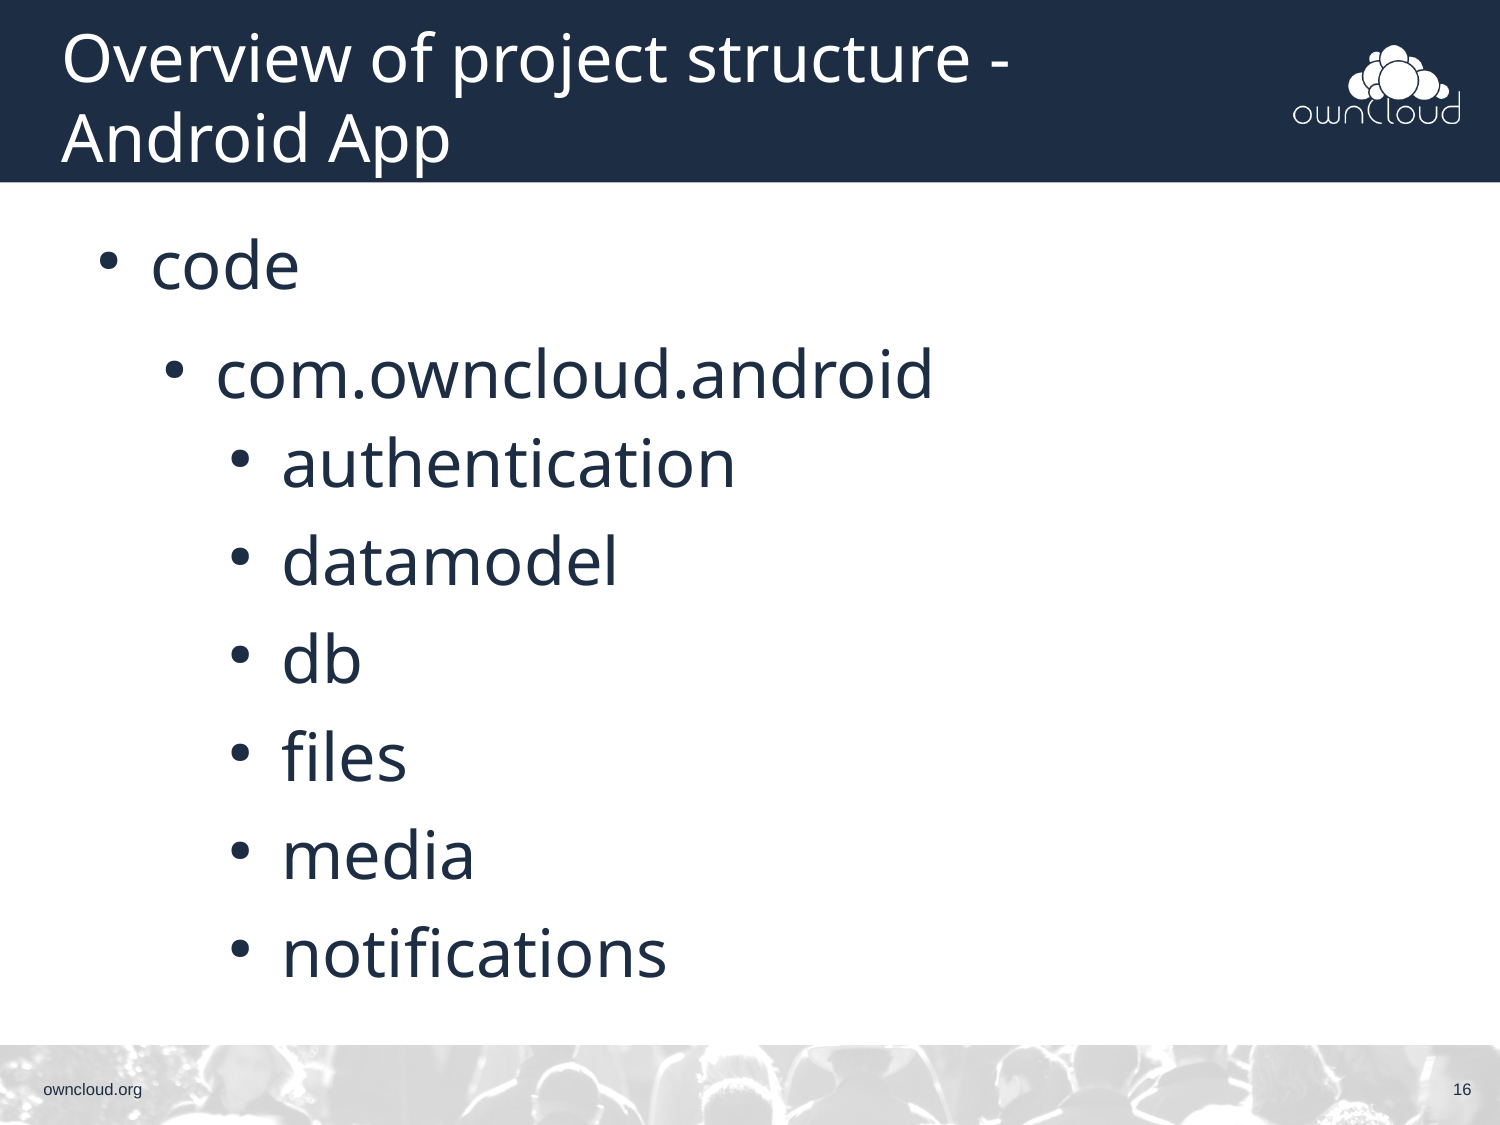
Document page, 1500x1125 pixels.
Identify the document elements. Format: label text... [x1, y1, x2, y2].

list code com.owncloud.android authentication datamodel db files media notifications [46, 214, 1406, 1004]
title Overview of project structure - Android App [46, 5, 1258, 187]
picture [0, 1045, 1500, 1125]
picture [1293, 45, 1460, 124]
